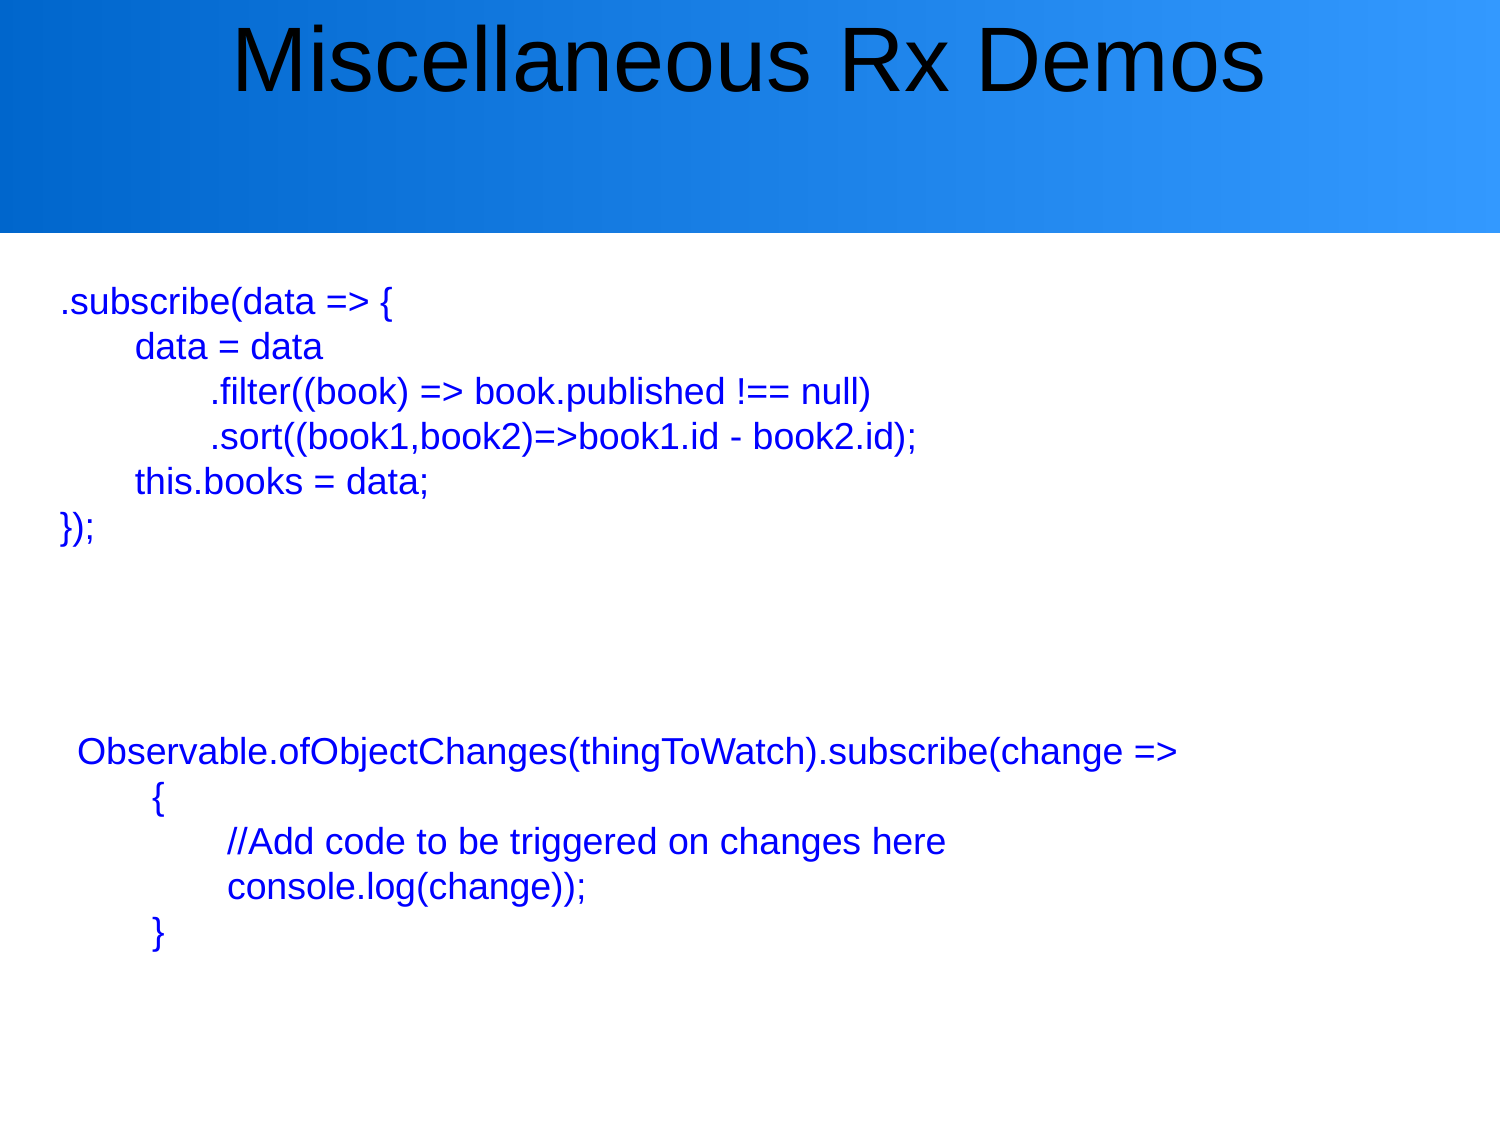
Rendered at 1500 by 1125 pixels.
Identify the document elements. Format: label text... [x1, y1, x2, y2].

text_box Observable.ofObjectChanges(thingToWatch).subscribe(change => { //Add code to be triggered on changes here console.log(change)); } [62, 719, 1260, 945]
title Miscellaneous Rx Demos [0, 0, 1500, 233]
text_box .subscribe(data => { data = data .filter((book) => book.published !== null) .sort((book1,book2)=>book1.id - book2.id); this.books = data; }); [44, 270, 1108, 538]
